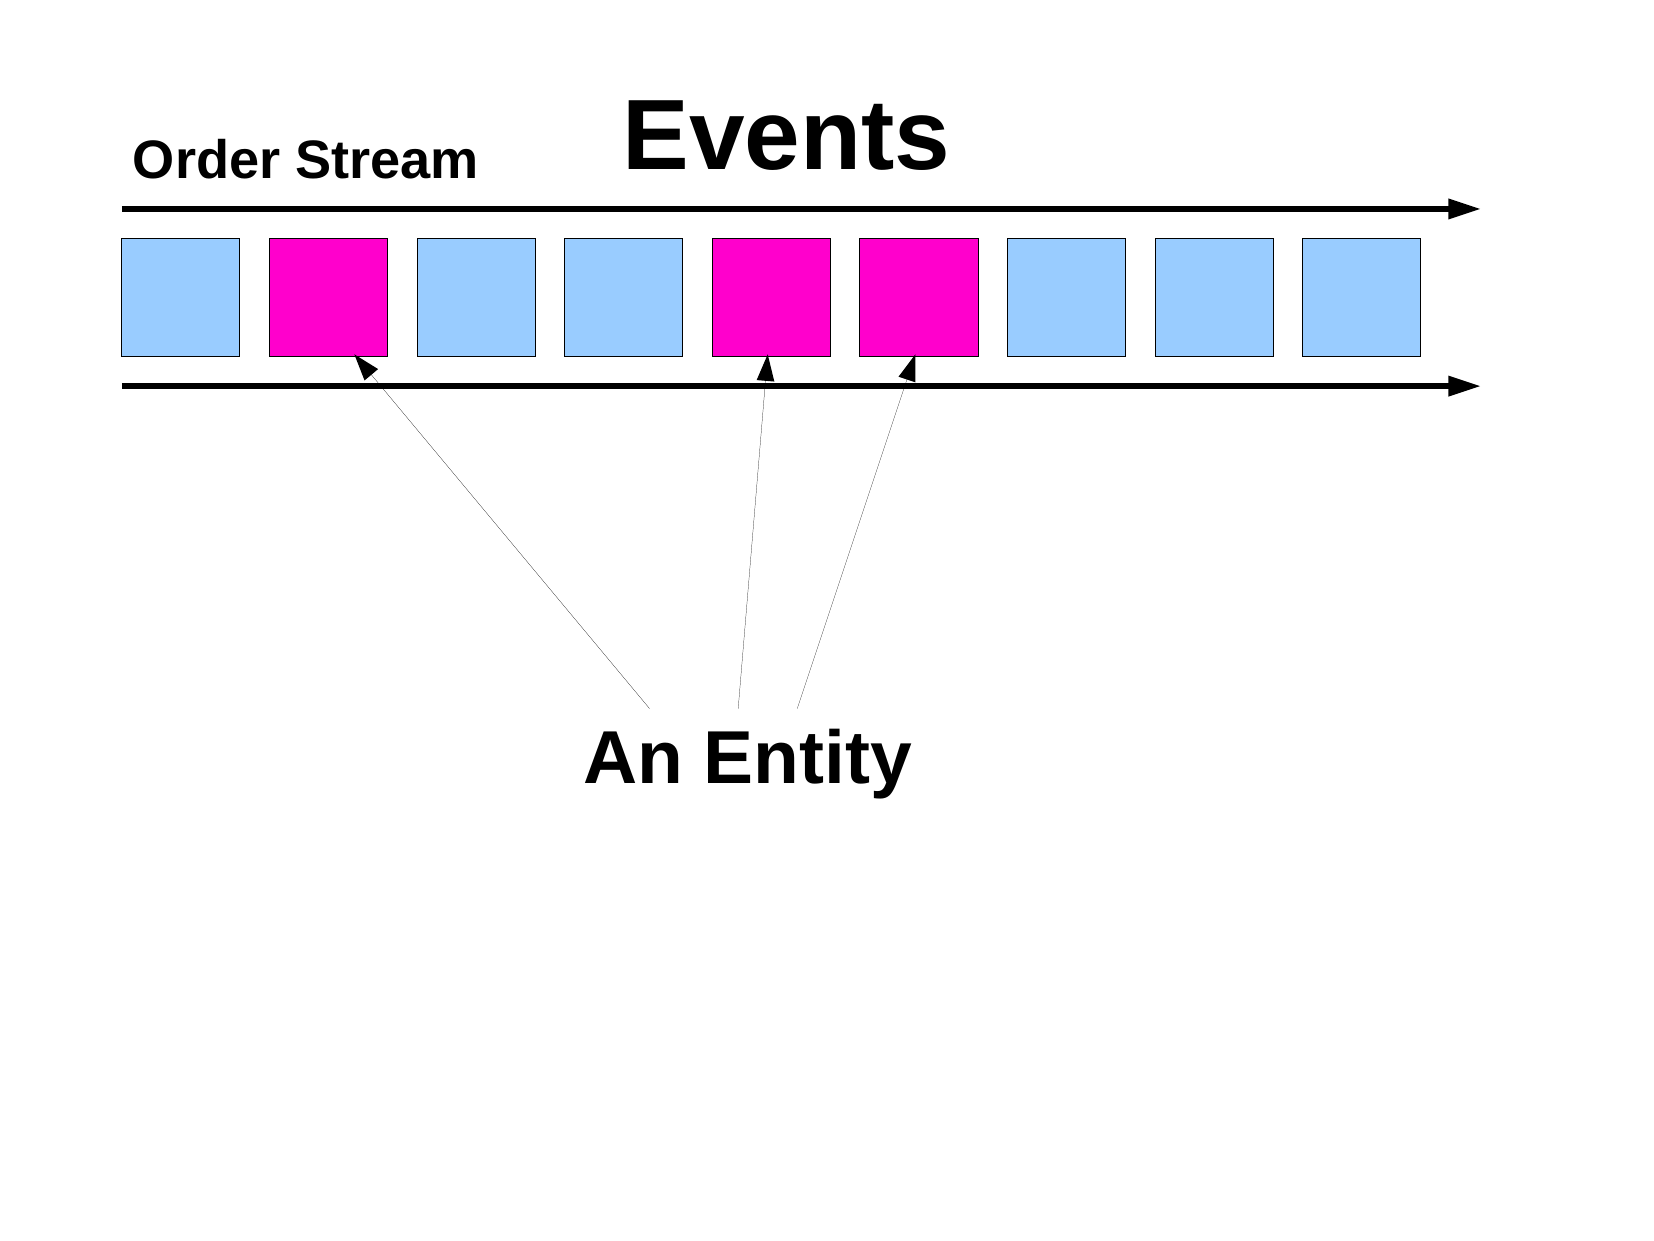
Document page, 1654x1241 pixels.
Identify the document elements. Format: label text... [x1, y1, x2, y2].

text_box [1007, 238, 1126, 357]
text_box Order Stream [118, 122, 495, 199]
text_box [1302, 238, 1421, 357]
text_box [564, 238, 683, 357]
text_box [859, 238, 979, 357]
text_box [1155, 238, 1274, 357]
text_box [121, 238, 240, 357]
text_box [417, 238, 536, 357]
text_box [712, 238, 831, 357]
text_box [269, 238, 388, 357]
text_box Events [509, 71, 1063, 237]
text_box An Entity [568, 708, 945, 808]
